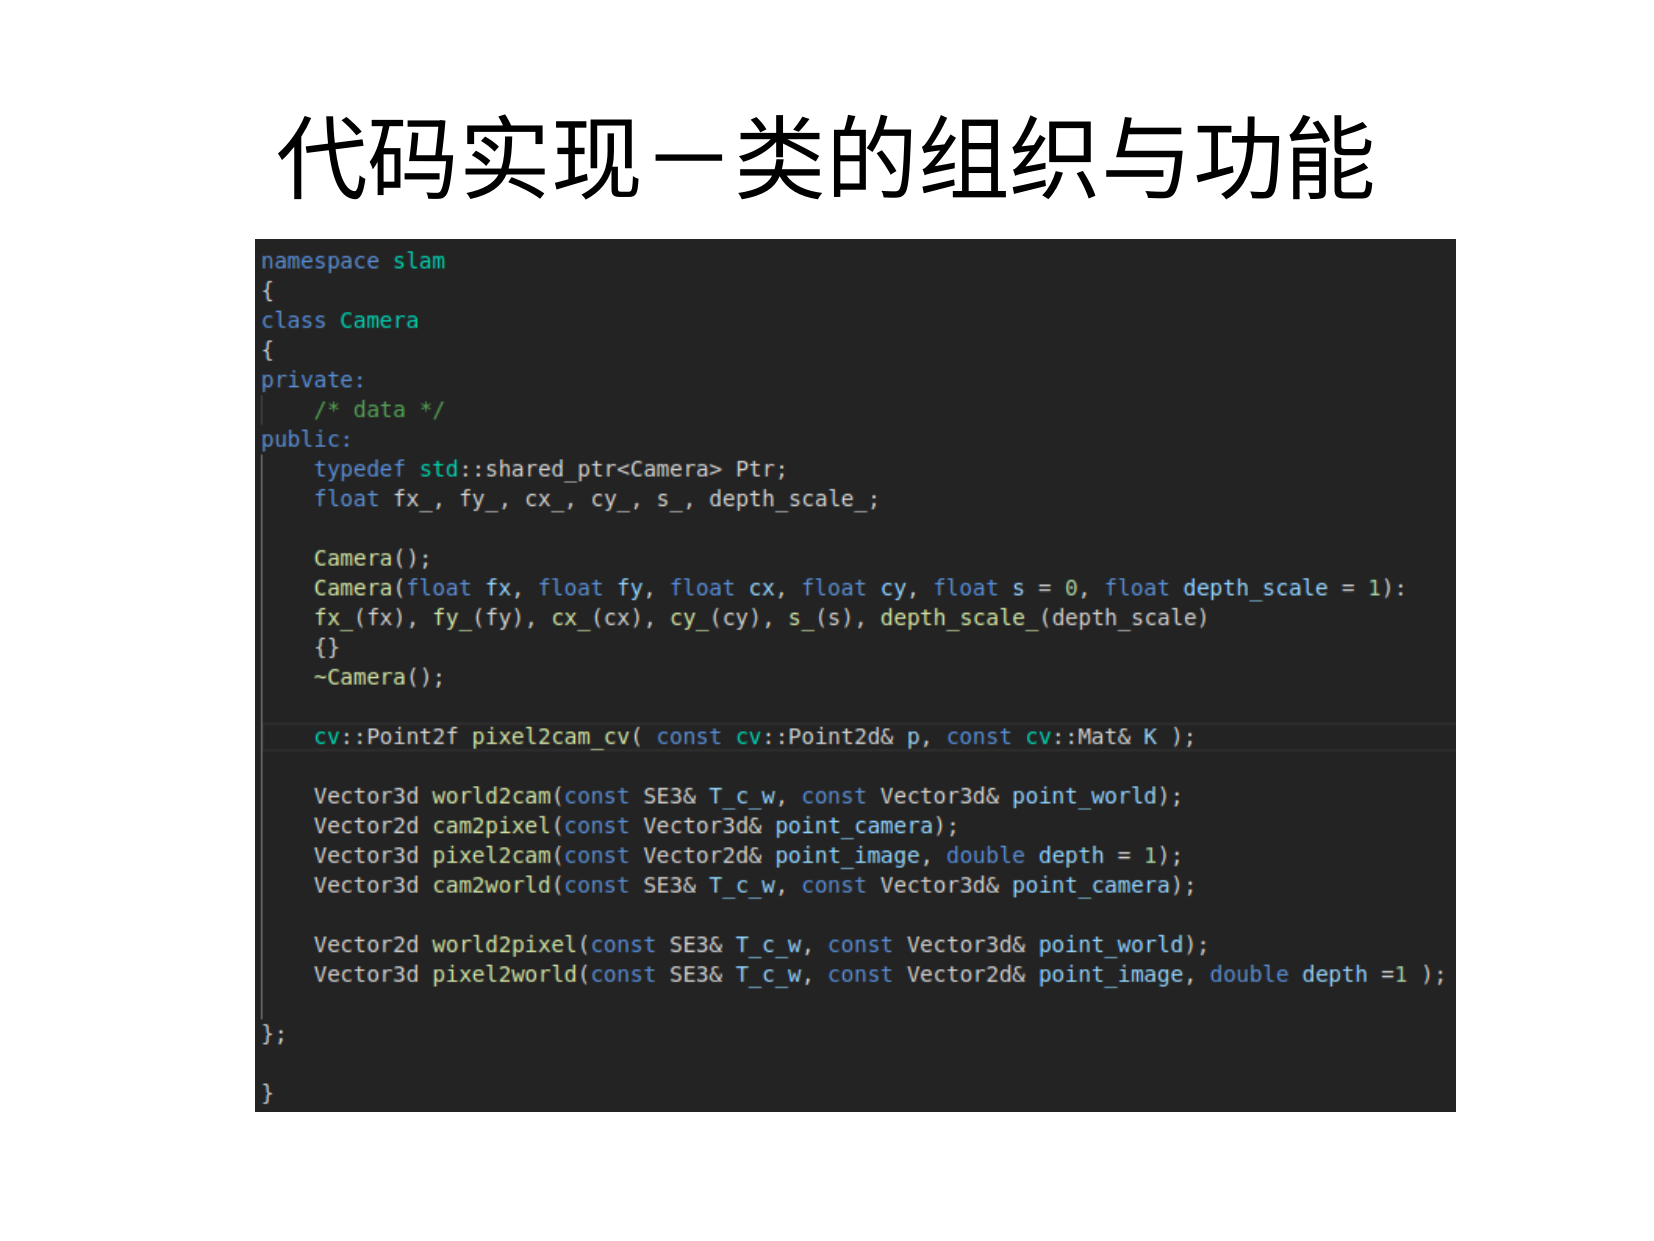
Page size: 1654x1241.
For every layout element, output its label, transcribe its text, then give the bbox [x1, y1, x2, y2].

picture [255, 239, 1456, 1112]
title 代码实现－类的组织与功能 [82, 49, 1571, 257]
